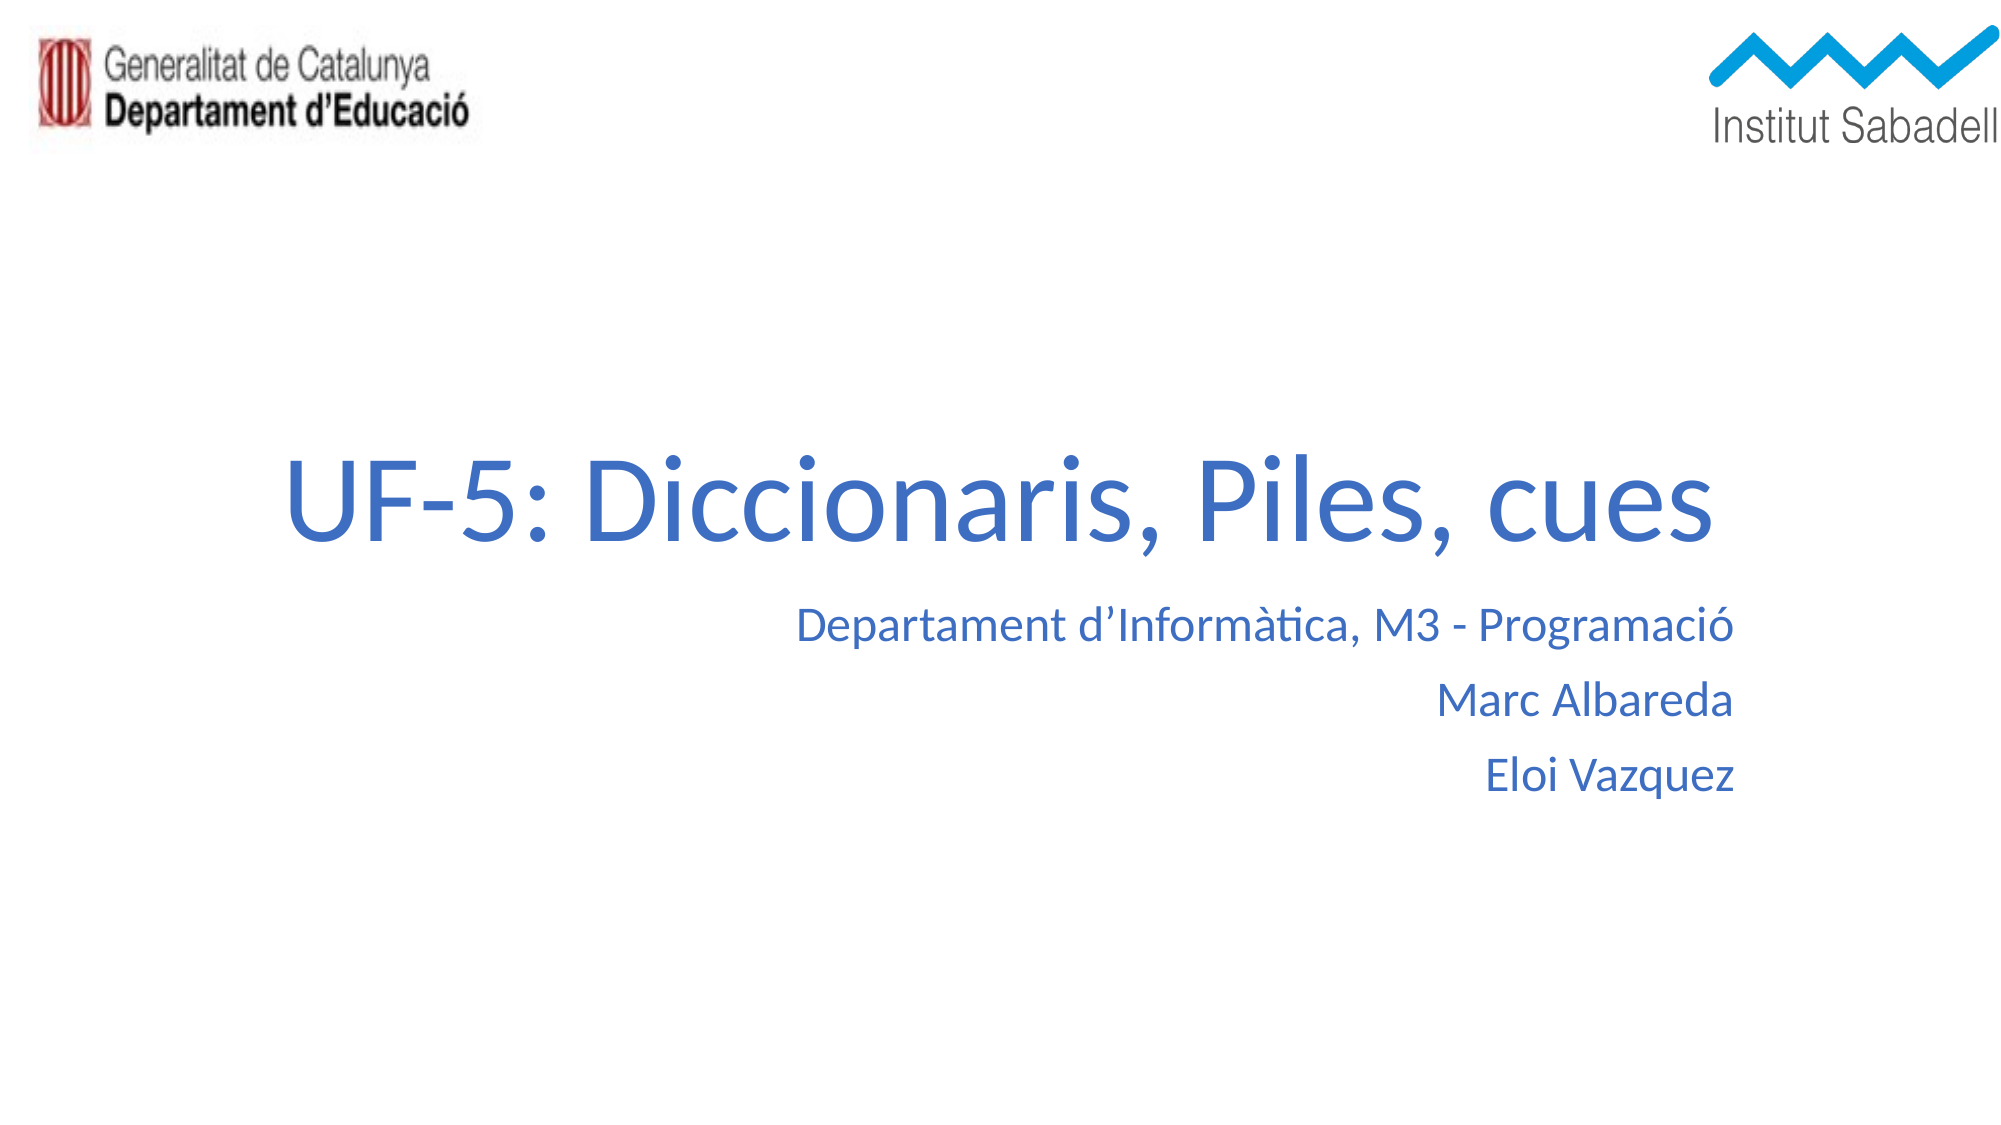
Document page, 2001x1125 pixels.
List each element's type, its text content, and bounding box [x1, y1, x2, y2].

picture [1709, 25, 1989, 74]
picture [29, 25, 489, 154]
subtitle Departament d’Informàtica, M3 - Programació Marc Albareda Eloi Vazquez [249, 590, 1750, 863]
title UF-5: Diccionaris, Piles, cues [249, 184, 1750, 576]
picture [1709, 38, 2000, 154]
